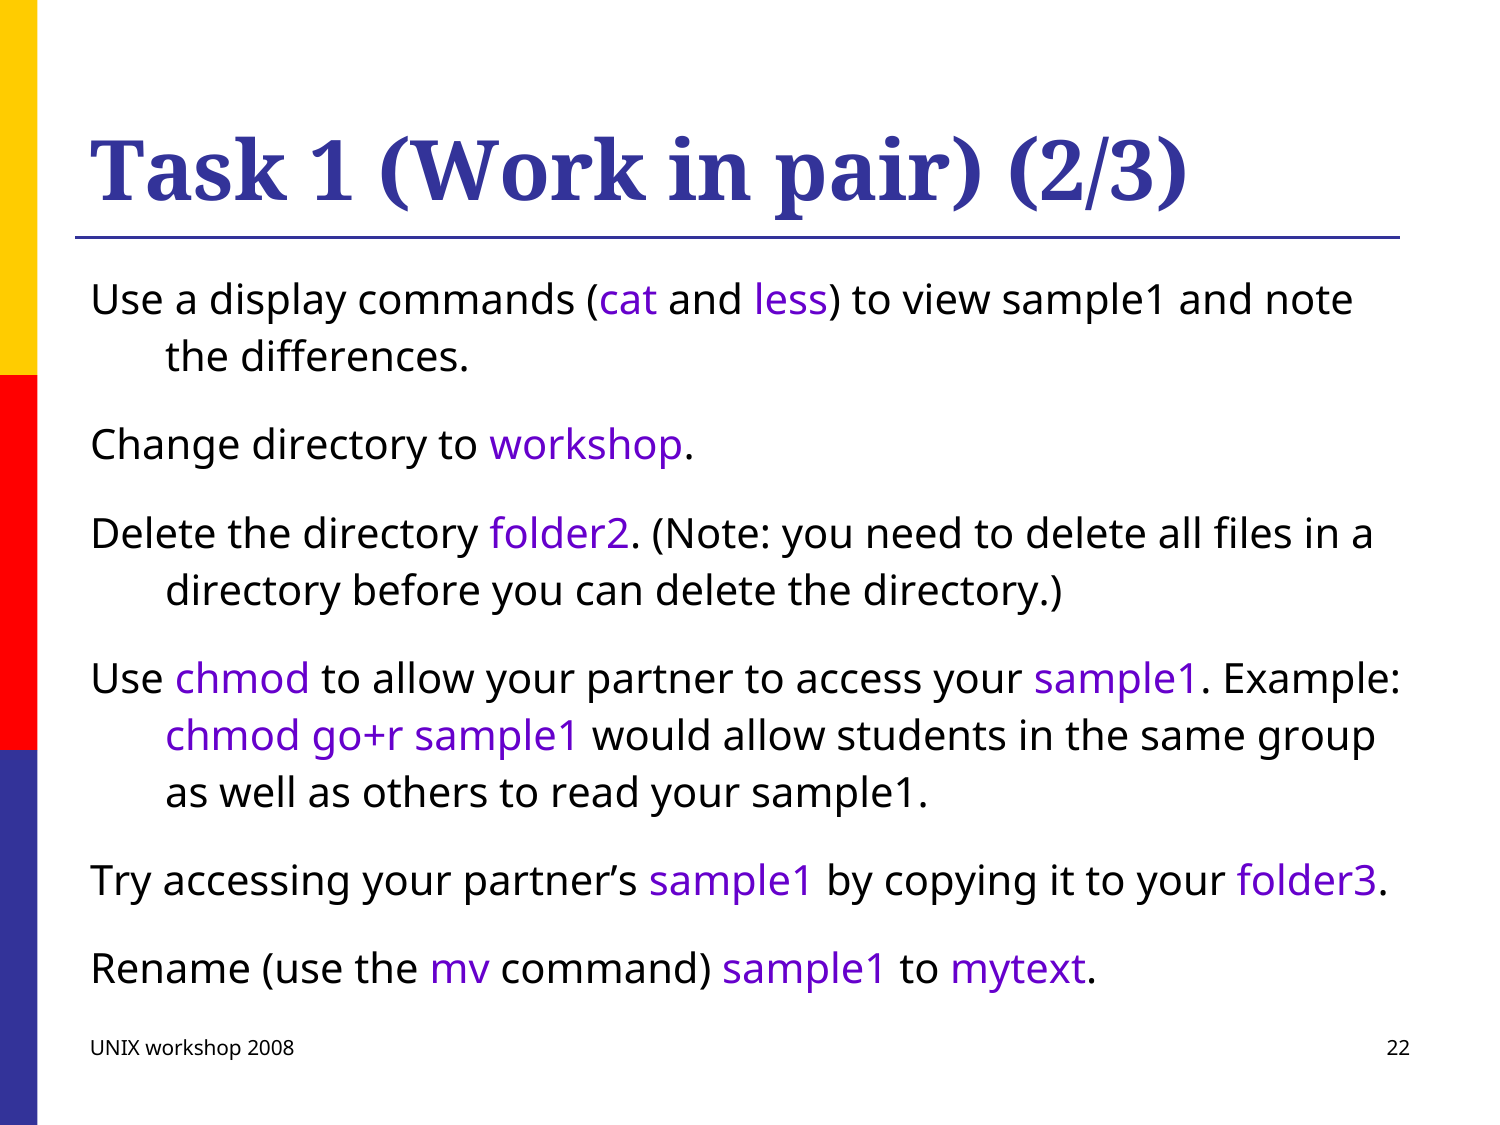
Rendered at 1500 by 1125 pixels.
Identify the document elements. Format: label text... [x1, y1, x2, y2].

text_box UNIX workshop 2008 [74, 1025, 426, 1101]
list Use a display commands (cat and less) to view sample1 and note the differences. Change directory to workshop. Delete the directory folder2. (Note: you need to delete all files in a directory before you can delete the directory.) Use chmod to allow your partner to access your sample1. Example: chmod go+r sample1 would allow students in the same group as well as others to read your sample1. Try accessing your partner’s sample1 by copying it to your folder3. Rename (use the mv command) sample1 to mytext. [75, 262, 1426, 1026]
title Task 1 (Work in pair) (2/3) [75, 45, 1426, 233]
text_box <number> [1074, 1026, 1426, 1101]
